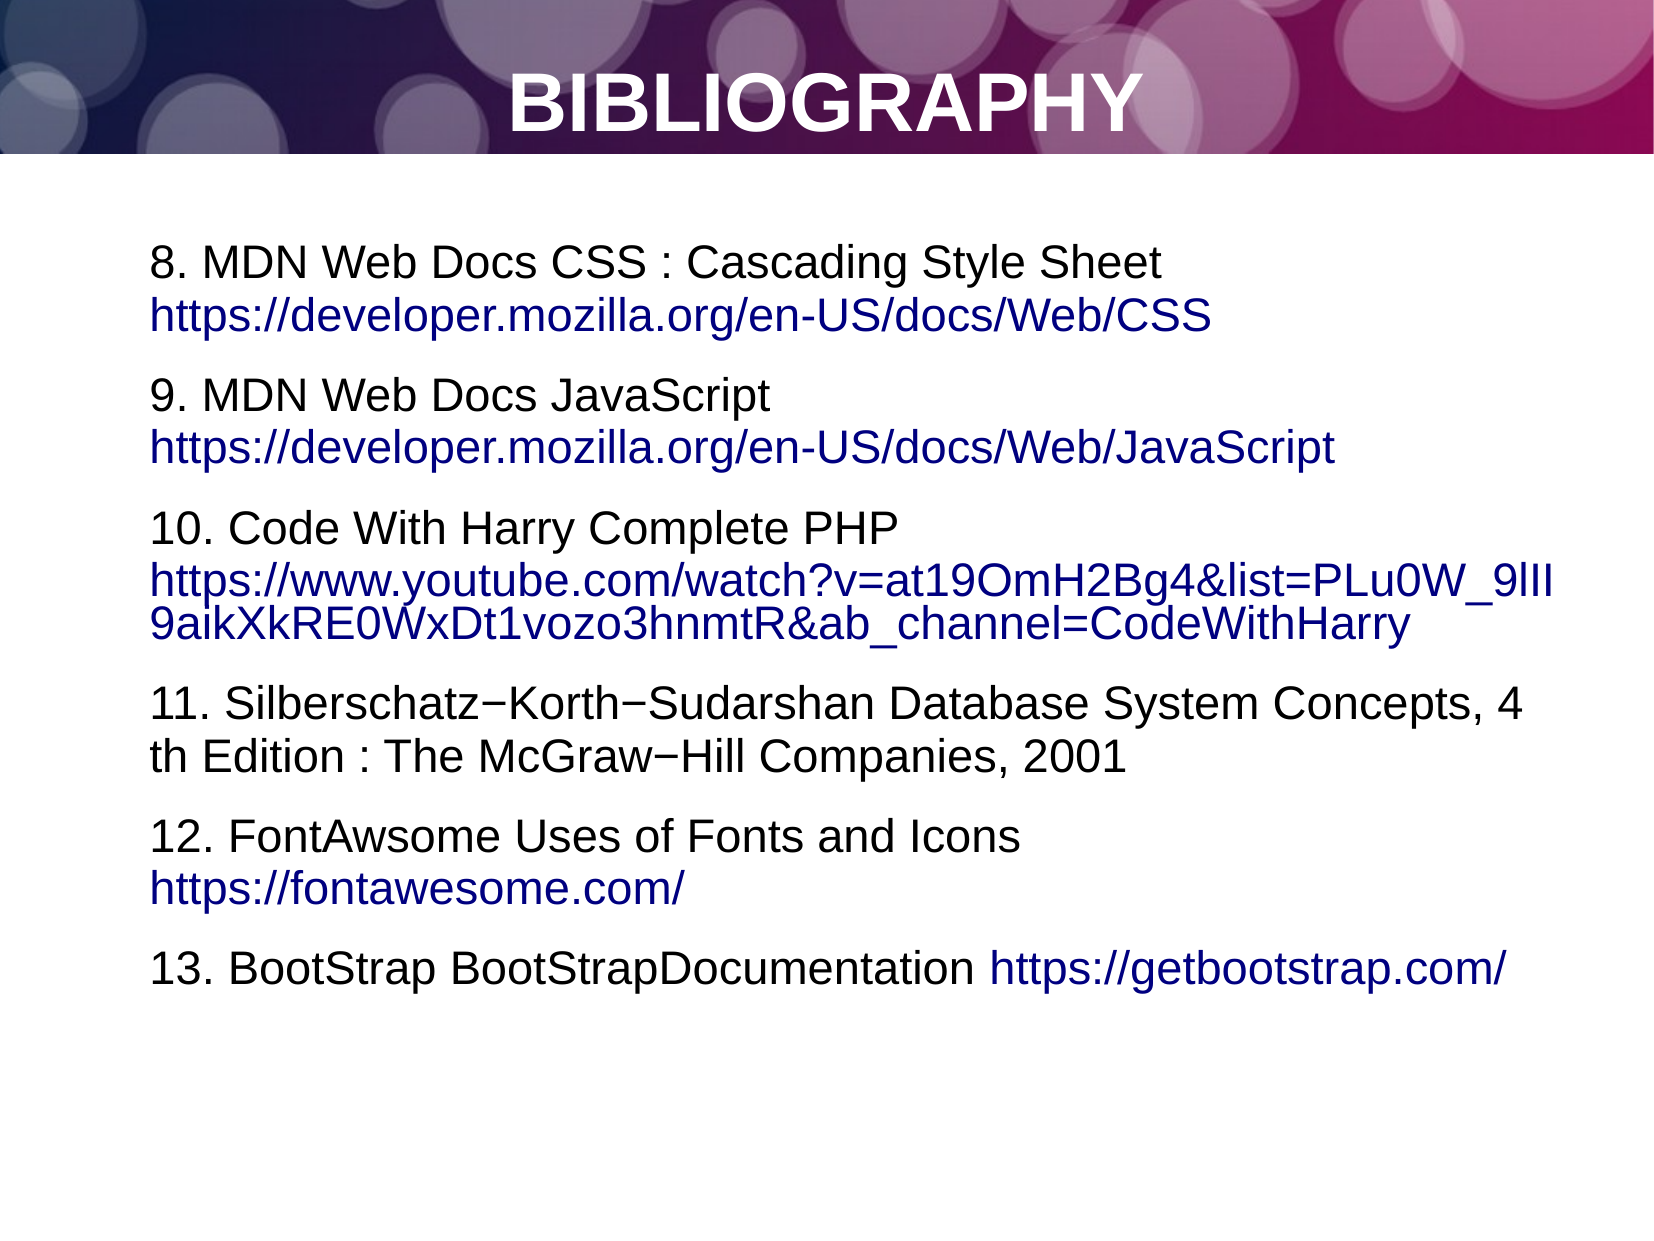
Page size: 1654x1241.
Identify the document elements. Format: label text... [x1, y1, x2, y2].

title BIBLIOGRAPHY [82, 17, 1571, 189]
list 8. MDN Web Docs CSS : Cascading Style Sheet https://developer.mozilla.org/en-US/docs/Web/CSS 9. MDN Web Docs JavaScript https://developer.mozilla.org/en-US/docs/Web/JavaScript 10. Code With Harry Complete PHP https://www.youtube.com/watch?v=at19OmH2Bg4&list=PLu0W_9lII9aikXkRE0WxDt1vozo3hnmtR&ab_channel=CodeWithHarry 11. Silberschatz−Korth−Sudarshan Database System Concepts, 4 th Edition : The McGraw−Hill Companies, 2001 12. FontAwsome Uses of Fonts and Icons https://fontawesome.com/ 13. BootStrap BootStrapDocumentation https://getbootstrap.com/ [82, 236, 1571, 957]
picture [0, 0, 1654, 154]
